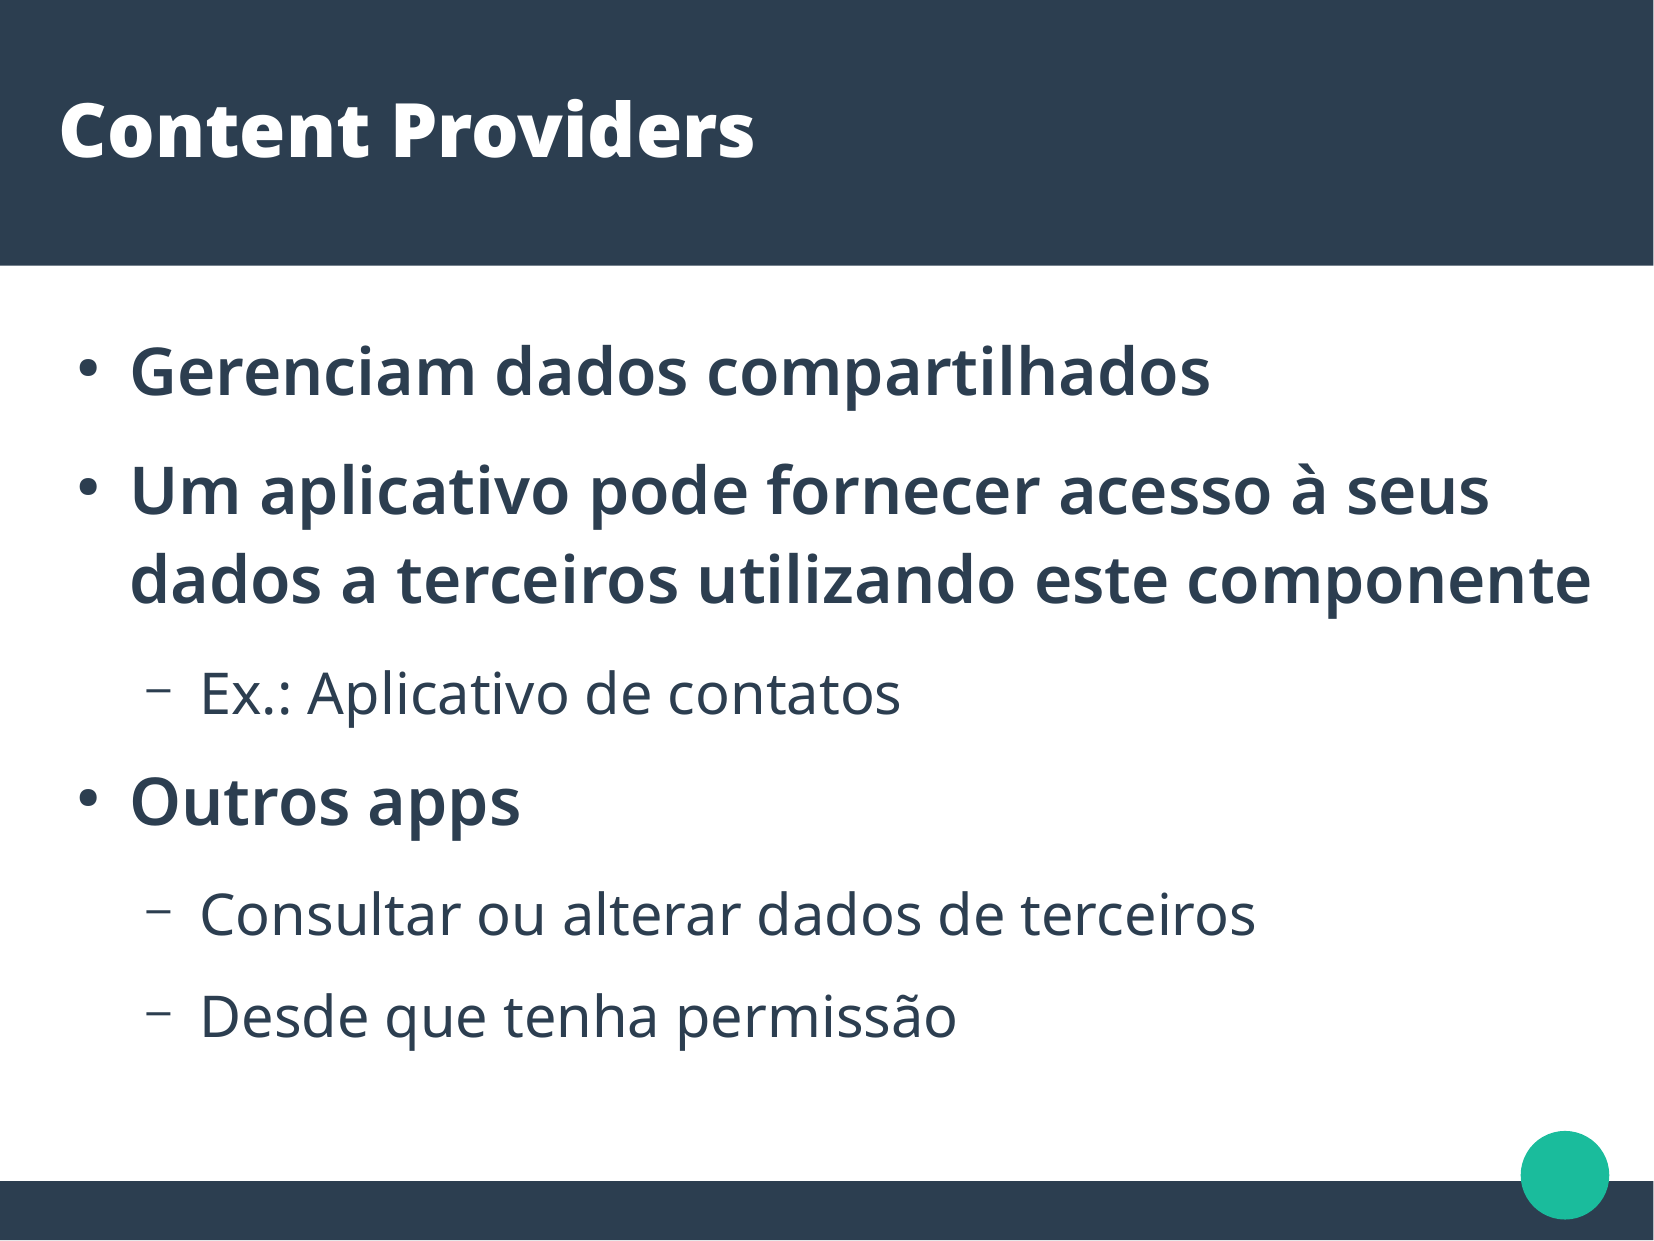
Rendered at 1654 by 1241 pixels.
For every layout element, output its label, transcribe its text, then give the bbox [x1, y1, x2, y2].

list Gerenciam dados compartilhados Um aplicativo pode fornecer acesso à seus dados a terceiros utilizando este componente Ex.: Aplicativo de contatos Outros apps Consultar ou alterar dados de terceiros Desde que tenha permissão [59, 324, 1595, 1152]
title Content Providers [59, 49, 1595, 207]
